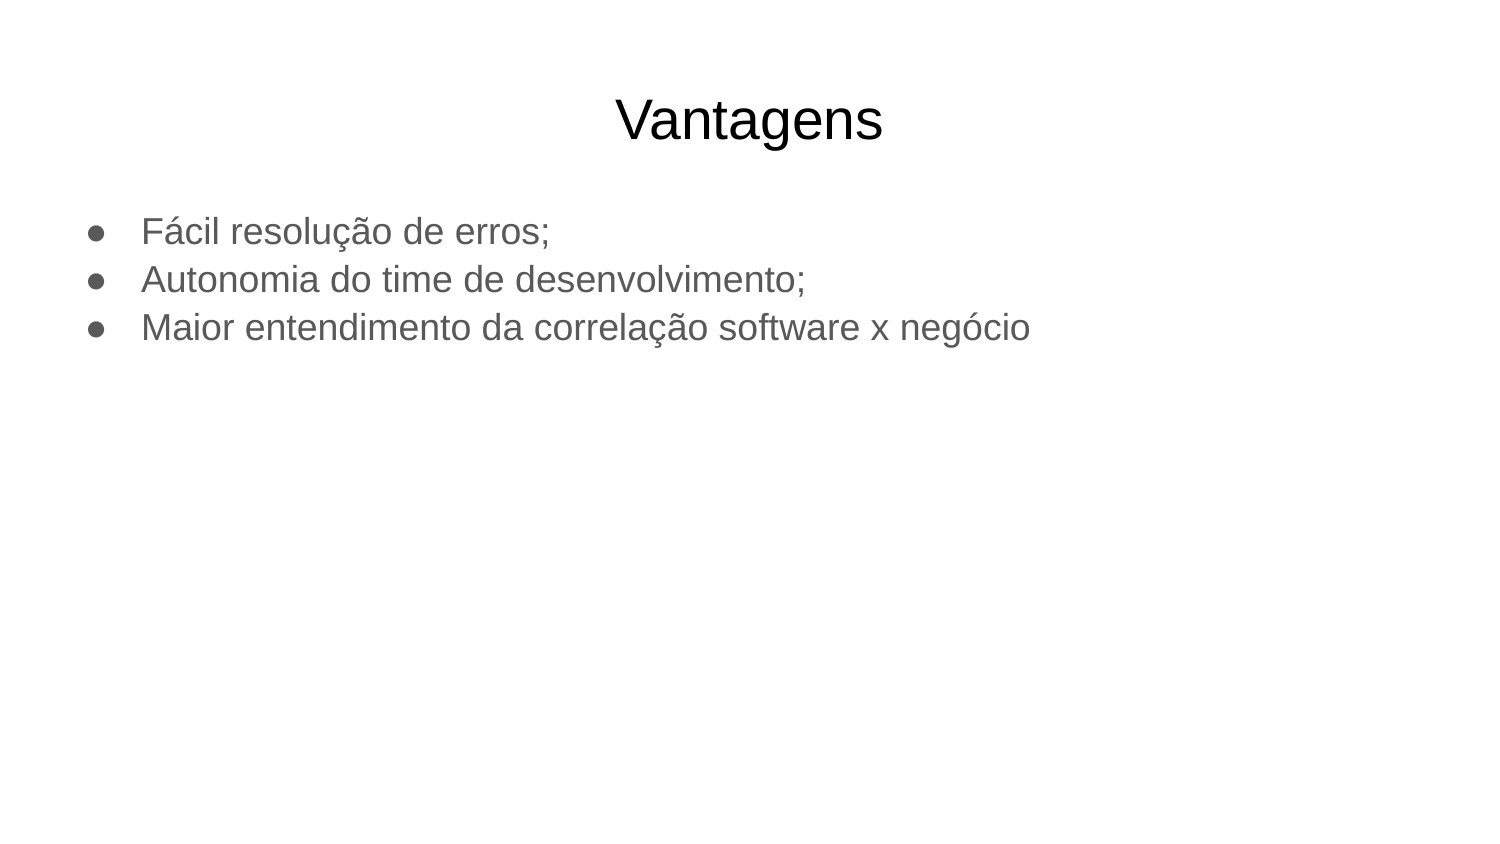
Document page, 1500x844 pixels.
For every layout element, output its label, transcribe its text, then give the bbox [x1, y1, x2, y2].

list Fácil resolução de erros; Autonomia do time de desenvolvimento; Maior entendimento da correlação software x negócio [51, 189, 1449, 750]
title Vantagens [51, 72, 1449, 167]
